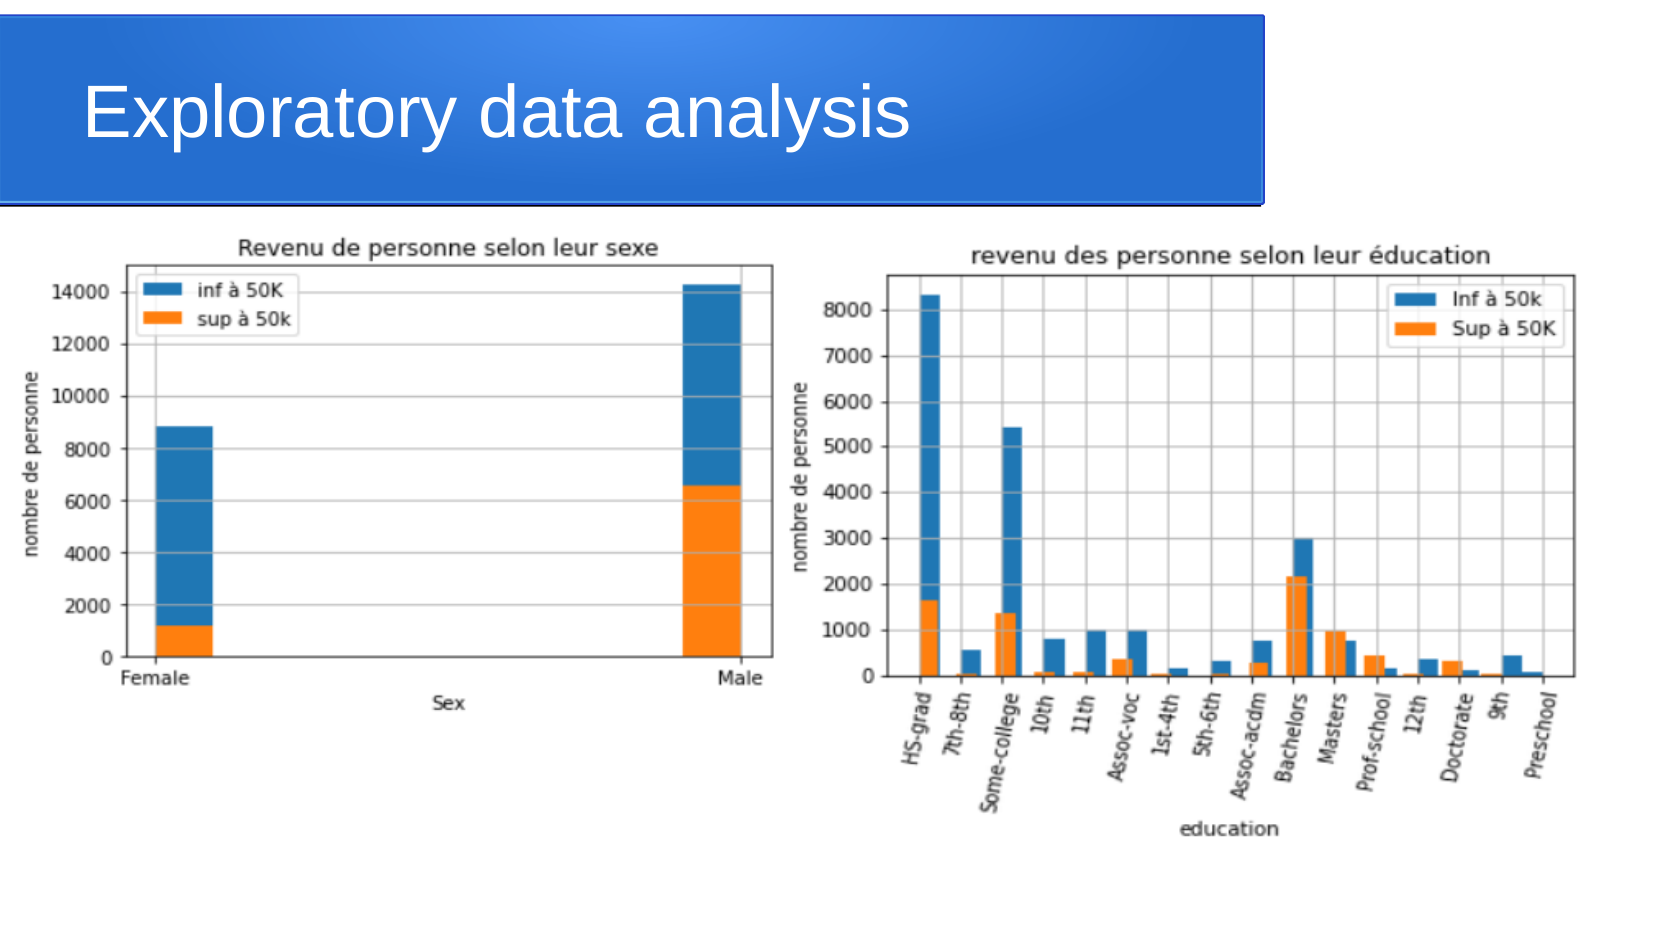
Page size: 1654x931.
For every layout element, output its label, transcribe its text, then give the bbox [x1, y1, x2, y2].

picture [3, 212, 1642, 851]
title Exploratory data analysis [82, 35, 1235, 189]
